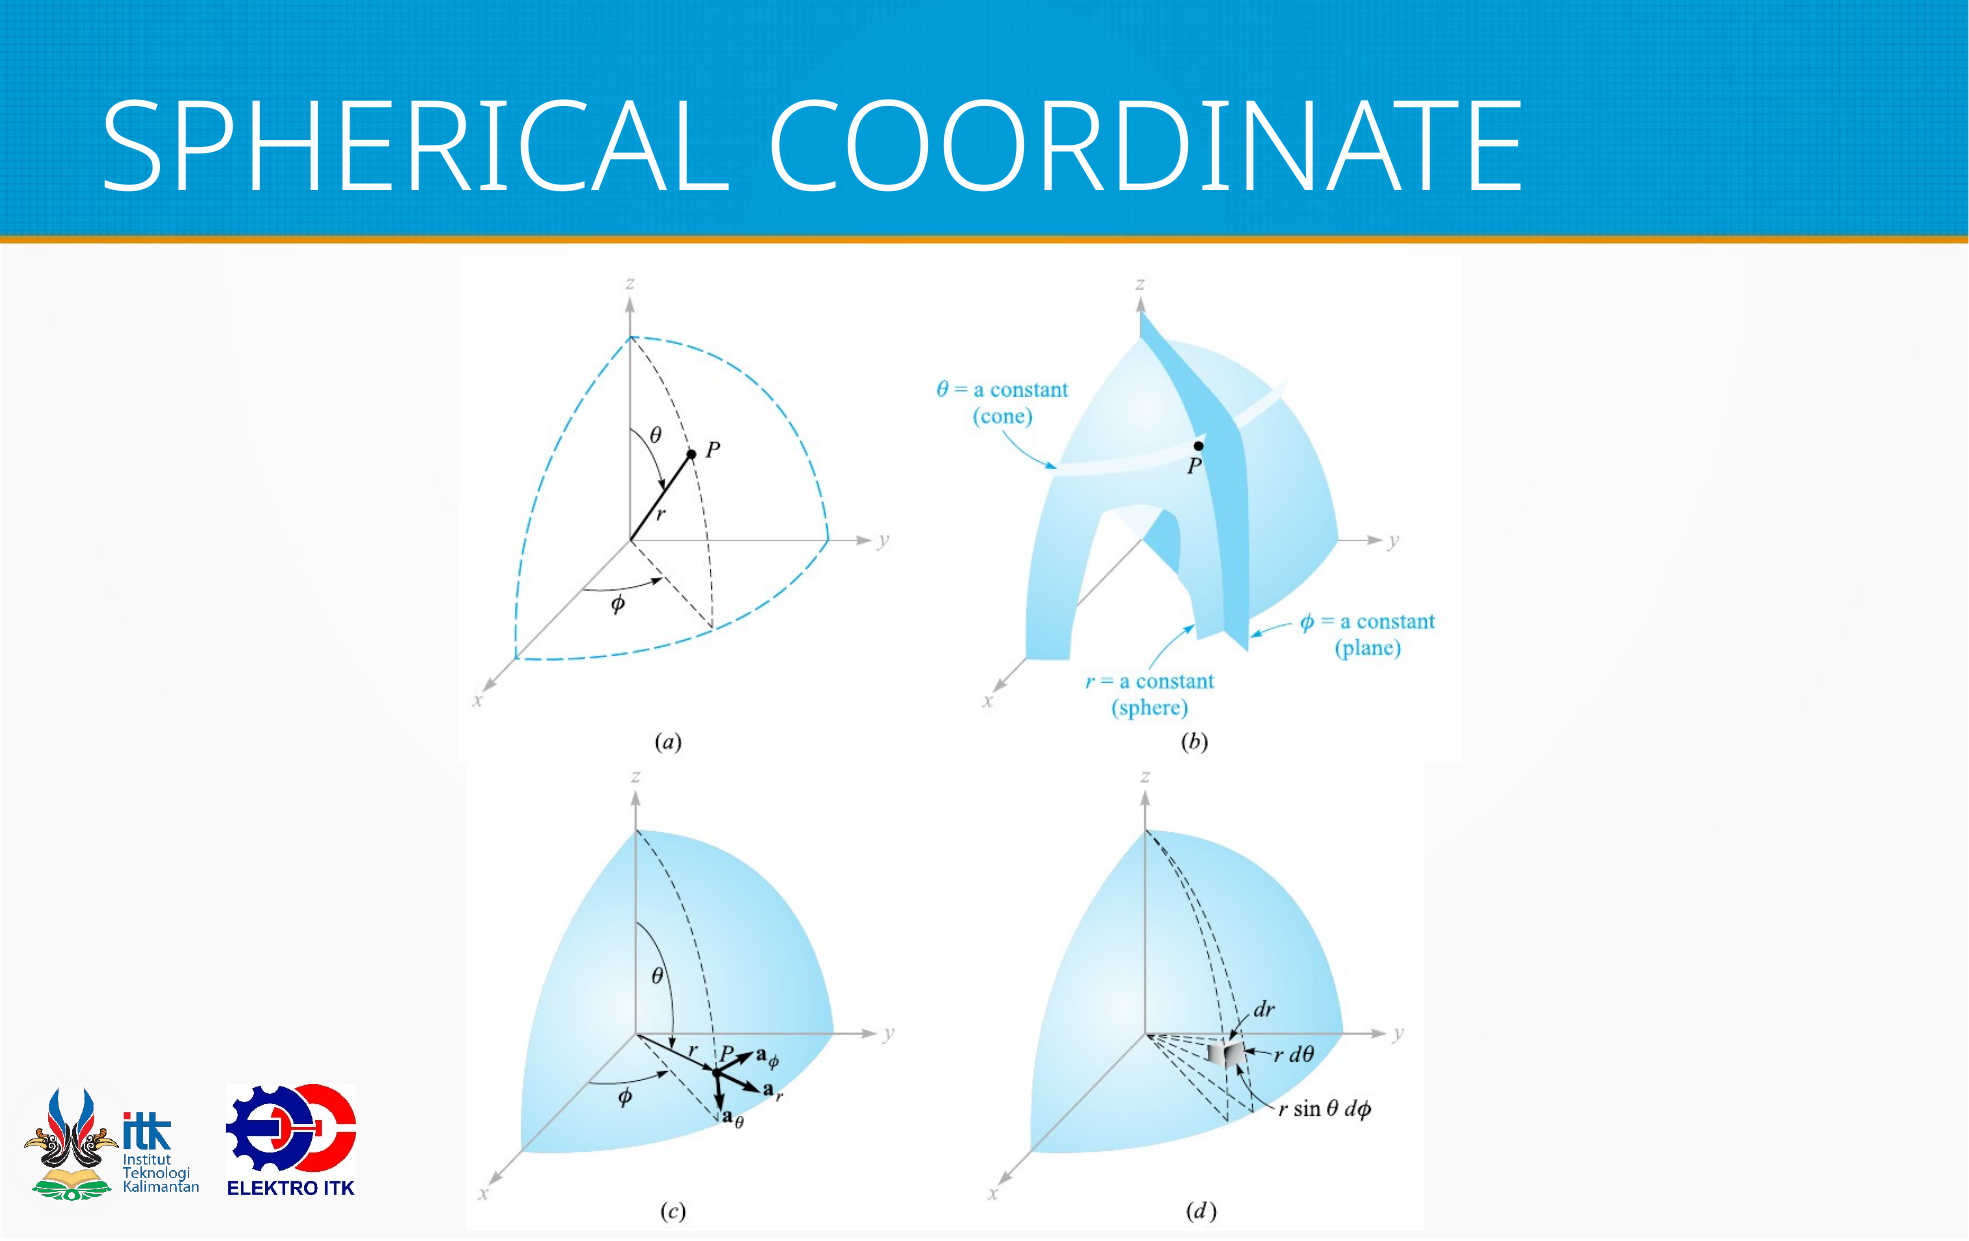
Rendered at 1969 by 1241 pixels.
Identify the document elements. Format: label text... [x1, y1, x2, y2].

title SPHERICAL COORDINATE [98, 19, 1870, 227]
picture [0, 233, 1969, 1241]
